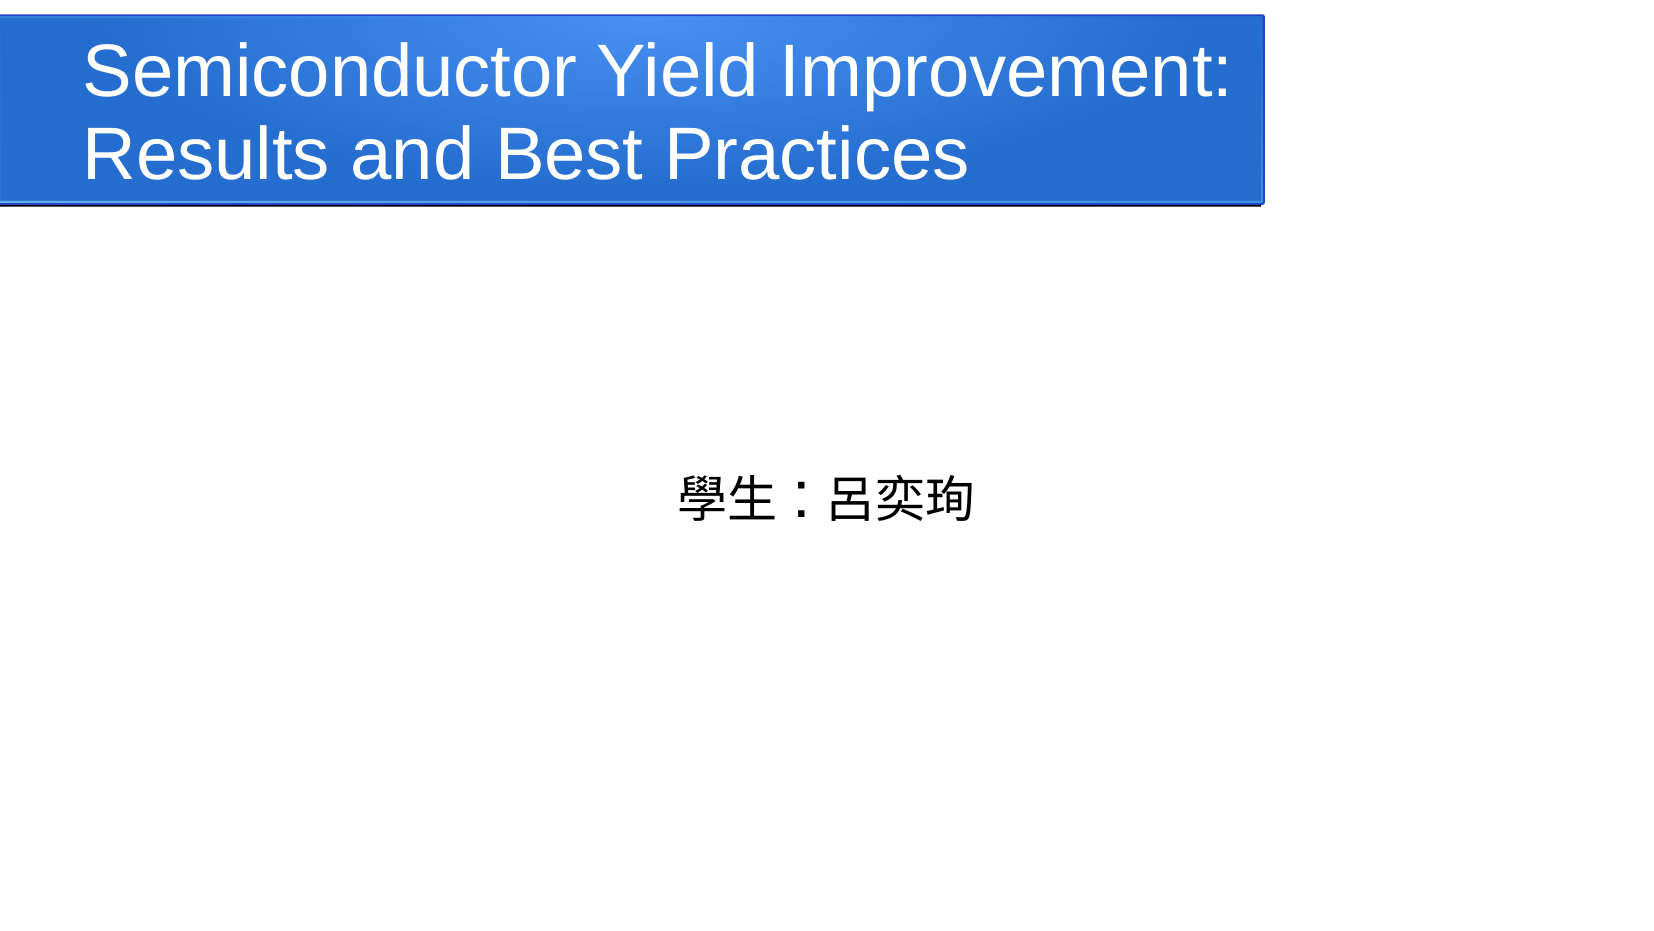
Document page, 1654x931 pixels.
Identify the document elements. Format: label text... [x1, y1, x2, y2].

subtitle 學生:呂奕珣 [82, 224, 1571, 764]
title Semiconductor Yield Improvement: Results and Best Practices [82, 29, 1235, 196]
